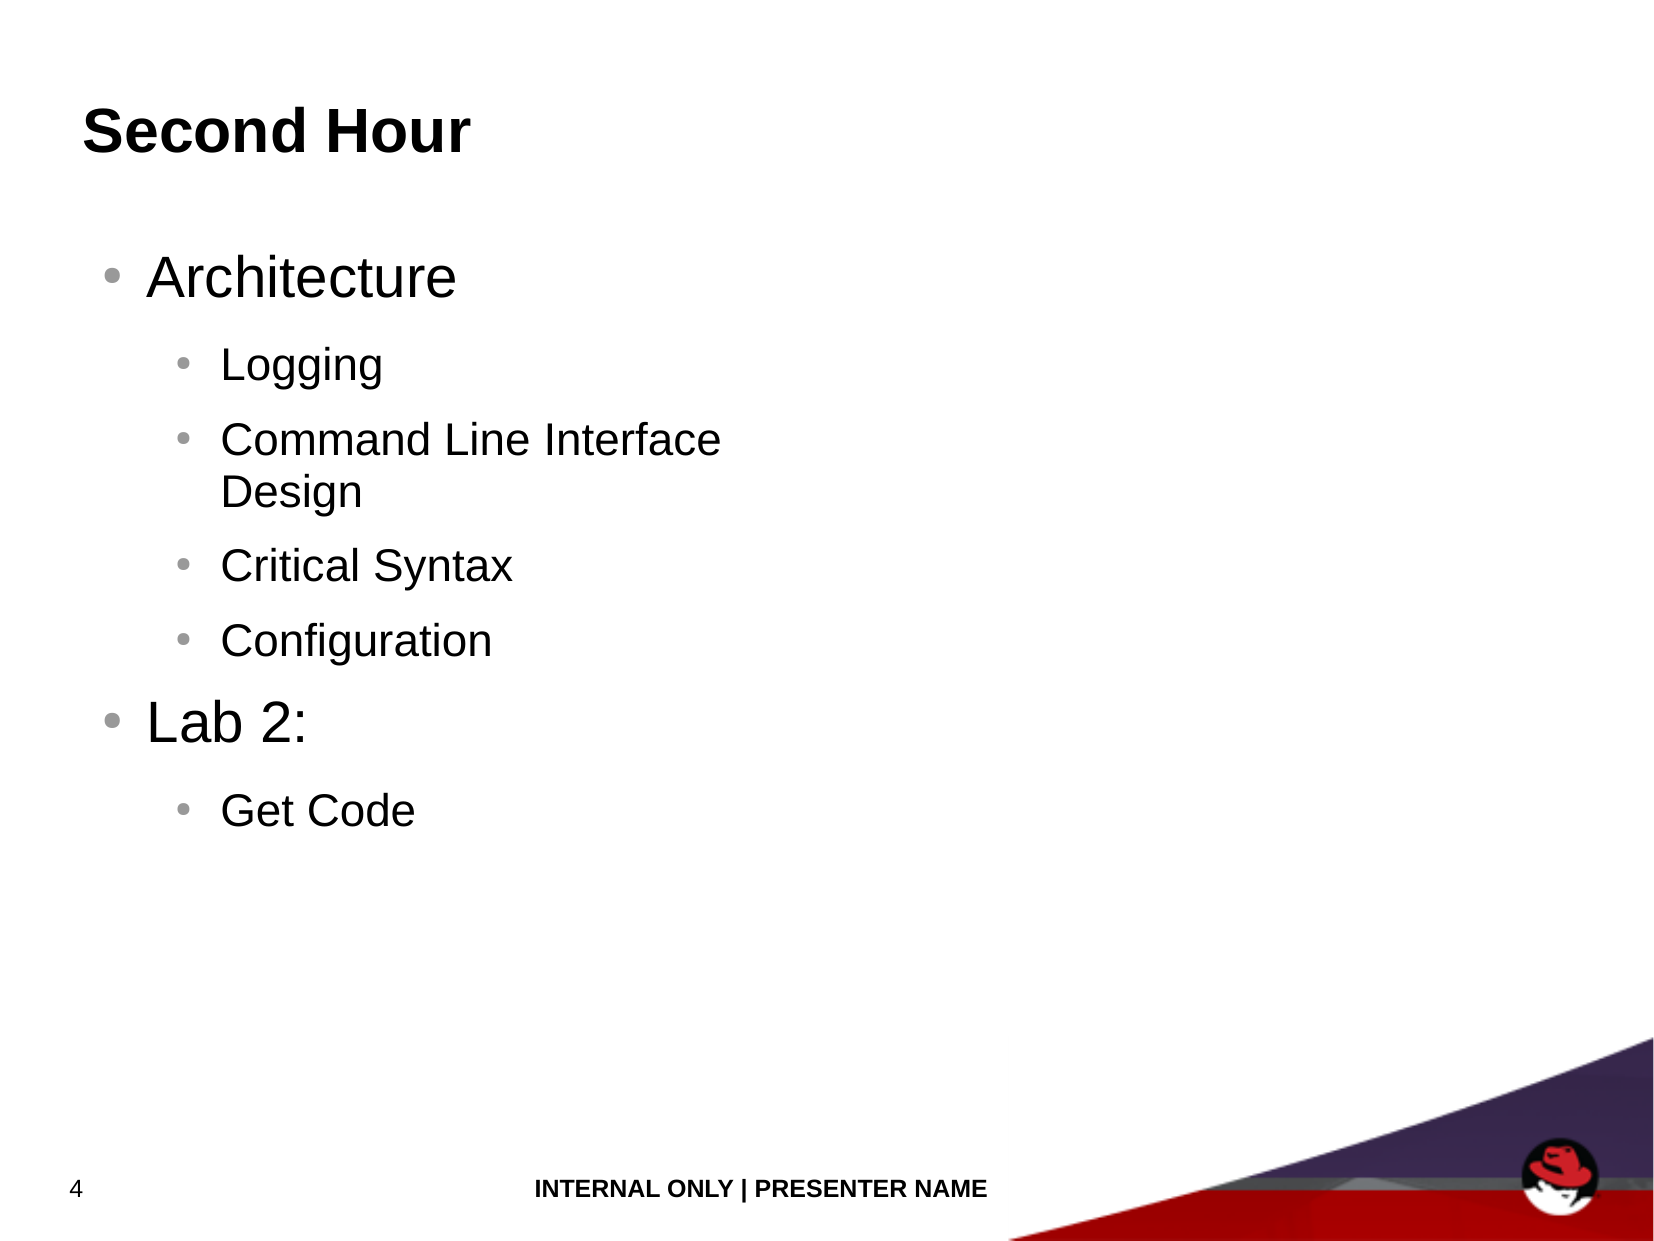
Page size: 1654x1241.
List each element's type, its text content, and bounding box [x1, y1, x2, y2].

picture [1007, 1036, 1654, 1241]
list Architecture Logging Command Line Interface Design Critical Syntax Configuration Lab 2: Get Code [86, 244, 814, 1039]
title Second Hour [82, 37, 1571, 226]
